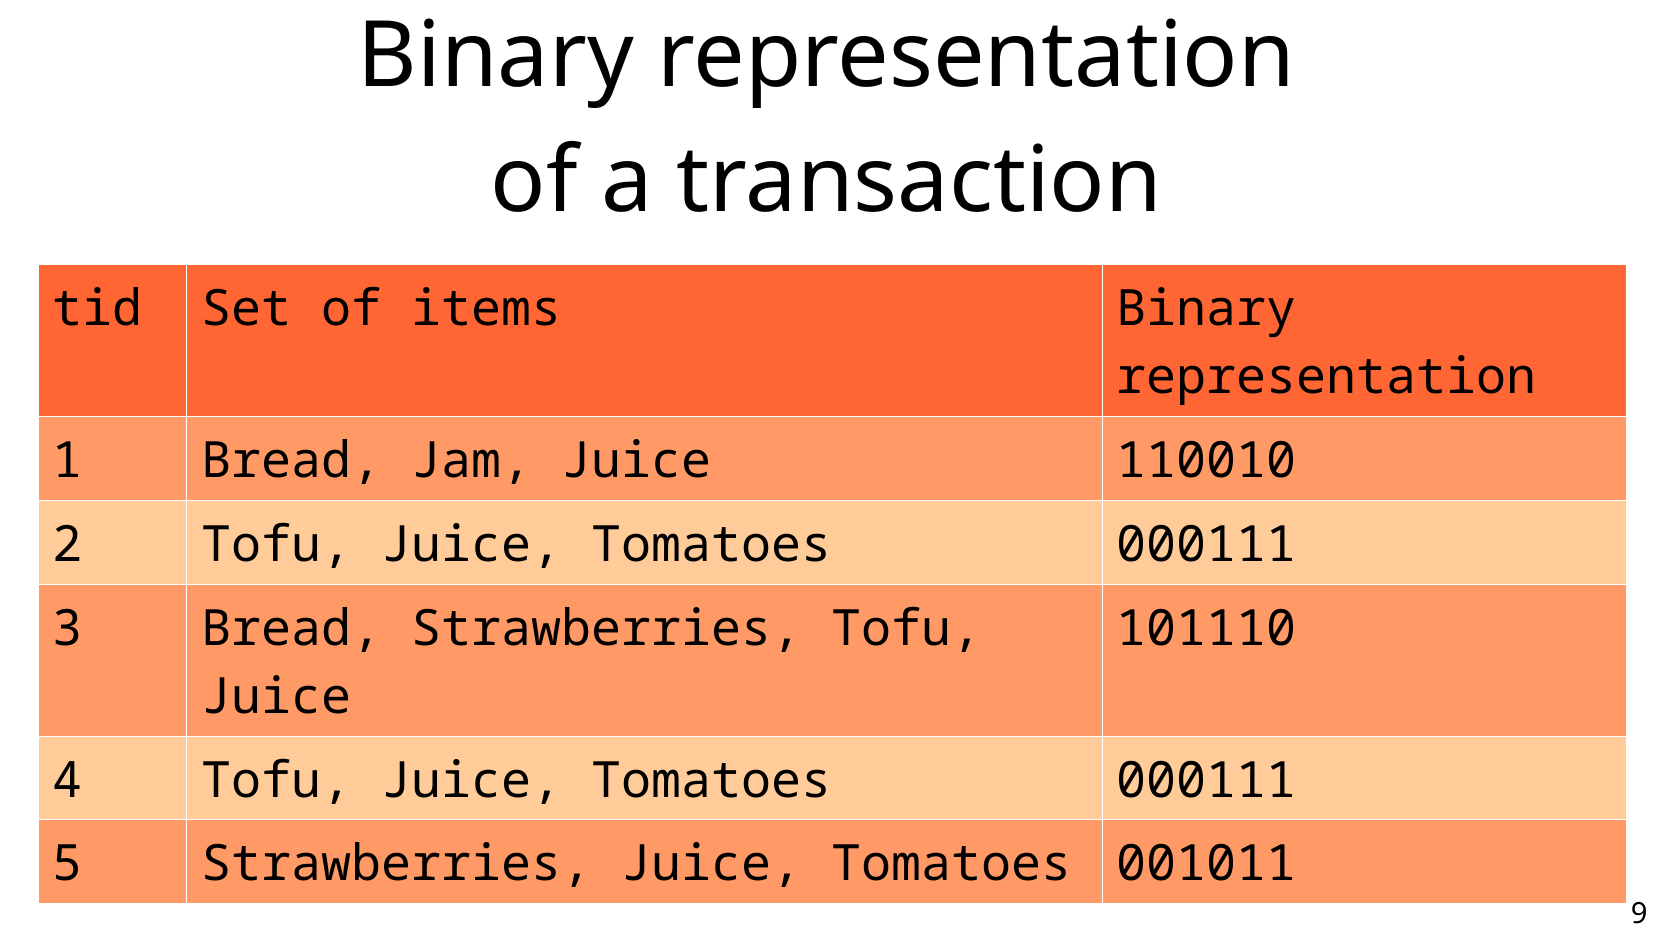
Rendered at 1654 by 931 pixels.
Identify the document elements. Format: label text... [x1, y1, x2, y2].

table_cell Tofu, Juice, Tomatoes [187, 737, 1102, 819]
table_cell 3 [39, 585, 186, 736]
table_cell Bread, Strawberries, Tofu, Juice [187, 585, 1102, 736]
table_cell 000111 [1103, 501, 1626, 584]
table_cell 5 [39, 820, 186, 903]
table_cell Tofu, Juice, Tomatoes [187, 501, 1102, 584]
table_header Set of items [187, 265, 1102, 416]
table_cell 000111 [1103, 737, 1626, 819]
table_cell Bread, Jam, Juice [187, 417, 1102, 500]
table_cell 101110 [1103, 585, 1626, 736]
table_cell 1 [39, 417, 186, 500]
table_cell 110010 [1103, 417, 1626, 500]
table_cell 4 [39, 737, 186, 819]
title Binary representation of a transaction [82, 1, 1571, 226]
table_cell 001011 [1103, 820, 1626, 903]
table_cell Strawberries, Juice, Tomatoes [187, 820, 1102, 903]
table_header tid [39, 265, 186, 416]
table_cell 2 [39, 501, 186, 584]
table_header Binary representation [1103, 265, 1626, 416]
